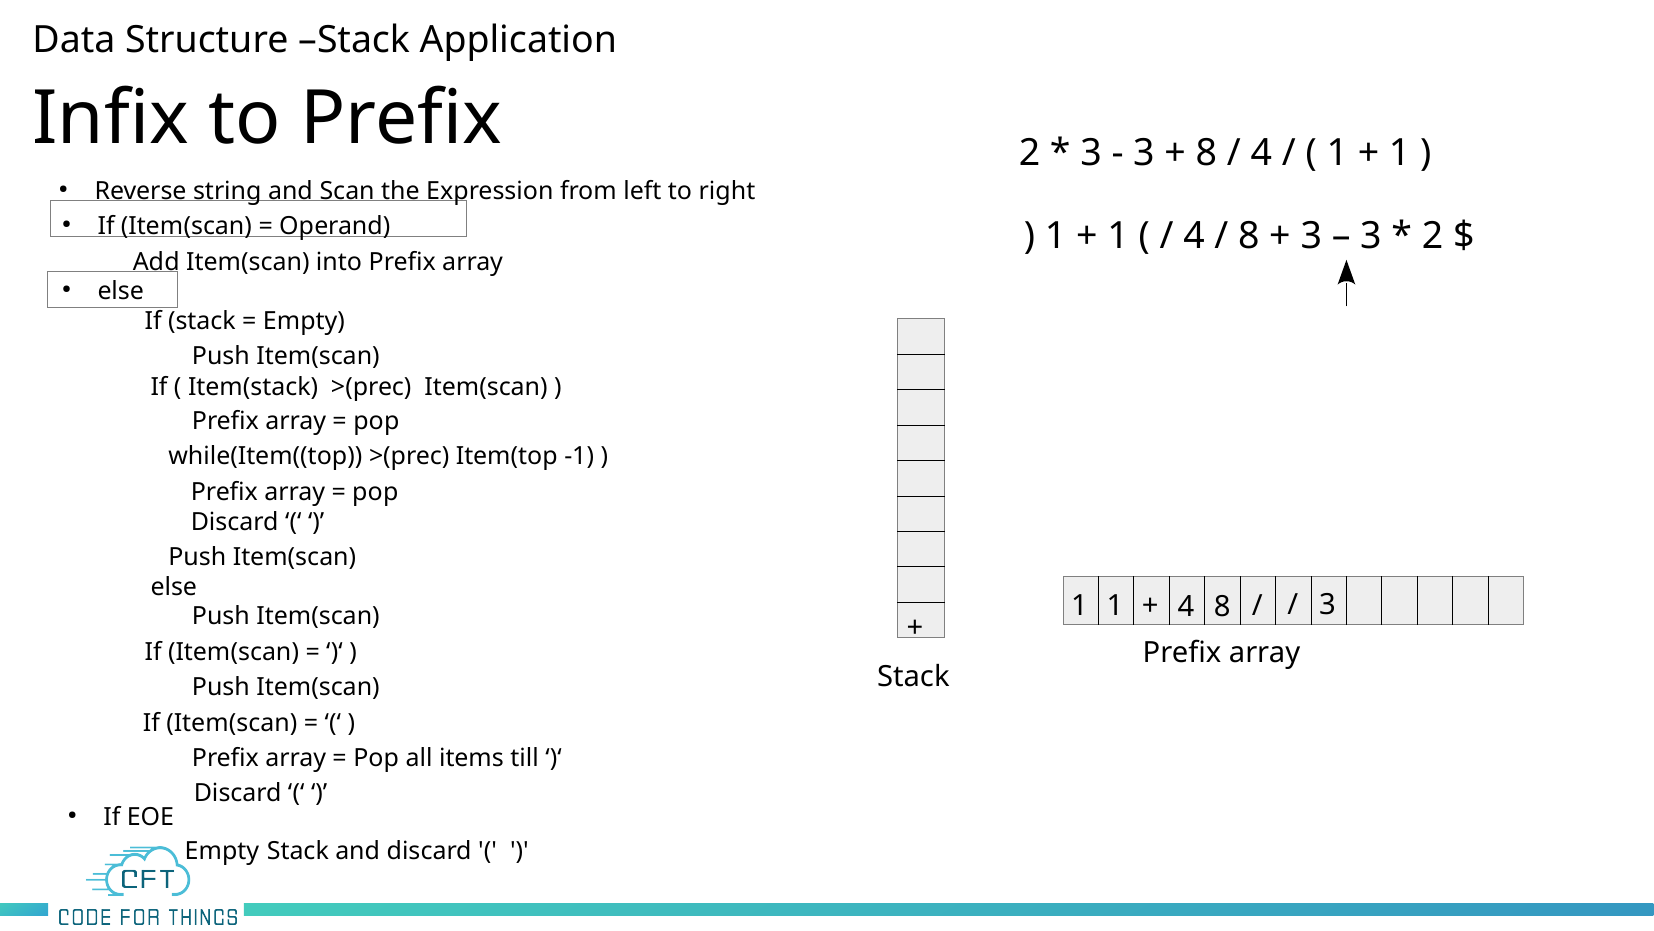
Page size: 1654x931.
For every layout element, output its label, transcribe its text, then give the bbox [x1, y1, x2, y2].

text_box / [1237, 577, 1282, 627]
text_box 4 [1162, 577, 1211, 627]
text_box [897, 355, 945, 389]
text_box If (Item(scan) = ‘)‘ ) [94, 625, 508, 671]
text_box Prefix array = pop [141, 395, 498, 430]
text_box Add Item(scan) into Prefix array [82, 236, 780, 286]
text_box [1418, 576, 1452, 625]
text_box Push Item(scan) [141, 330, 473, 390]
text_box else [100, 561, 243, 621]
text_box If ( Item(stack) >(prec) Item(scan) ) [100, 360, 632, 406]
text_box [1489, 576, 1524, 625]
text_box Push Item(scan) [141, 661, 473, 706]
text_box Stack [862, 647, 973, 697]
text_box 1 [1056, 576, 1105, 627]
text_box If EOE [53, 791, 201, 836]
text_box Prefix array = pop [140, 466, 442, 526]
text_box Push Item(scan) [141, 590, 414, 625]
text_box 8 [1211, 577, 1237, 627]
text_box Prefix array = Pop all items till ‘)‘ [141, 732, 685, 792]
title Data Structure –Stack Application Infix to Prefix [32, 12, 1536, 166]
text_box [1353, 576, 1381, 625]
text_box 2 * 3 - 3 + 8 / 4 / ( 1 + 1 ) [968, 118, 1554, 178]
picture [59, 846, 237, 925]
text_box [897, 426, 945, 460]
text_box Discard ‘(‘ ‘)’ [143, 767, 475, 812]
text_box [897, 390, 945, 425]
text_box [1453, 576, 1488, 625]
text_box [1382, 576, 1417, 625]
text_box If (stack = Empty) [94, 295, 449, 355]
text_box while(Item((top)) >(prec) Item(top -1) ) [118, 430, 762, 489]
text_box / [1272, 575, 1317, 626]
text_box ) 1 + 1 ( / 4 / 8 + 3 – 3 * 2 $ [973, 200, 1577, 260]
text_box Prefix array [1128, 626, 1341, 674]
text_box If (Item(scan) = ‘(‘ ) [92, 696, 449, 756]
text_box [897, 532, 945, 566]
text_box [897, 567, 945, 598]
text_box Reverse string and Scan the Expression from left to right [44, 165, 960, 225]
text_box [897, 497, 945, 531]
text_box [897, 318, 945, 354]
text_box else [47, 265, 213, 325]
text_box 3 [1304, 576, 1353, 626]
text_box + [1127, 577, 1162, 627]
text_box [897, 461, 945, 496]
text_box Push Item(scan) [118, 531, 390, 576]
text_box 1 [1091, 577, 1127, 627]
text_box If (Item(scan) = Operand) [47, 200, 491, 260]
text_box + [891, 598, 947, 648]
text_box Discard ‘(‘ ‘)’ [140, 496, 376, 531]
text_box Empty Stack and discard '(' ')' [134, 820, 656, 880]
